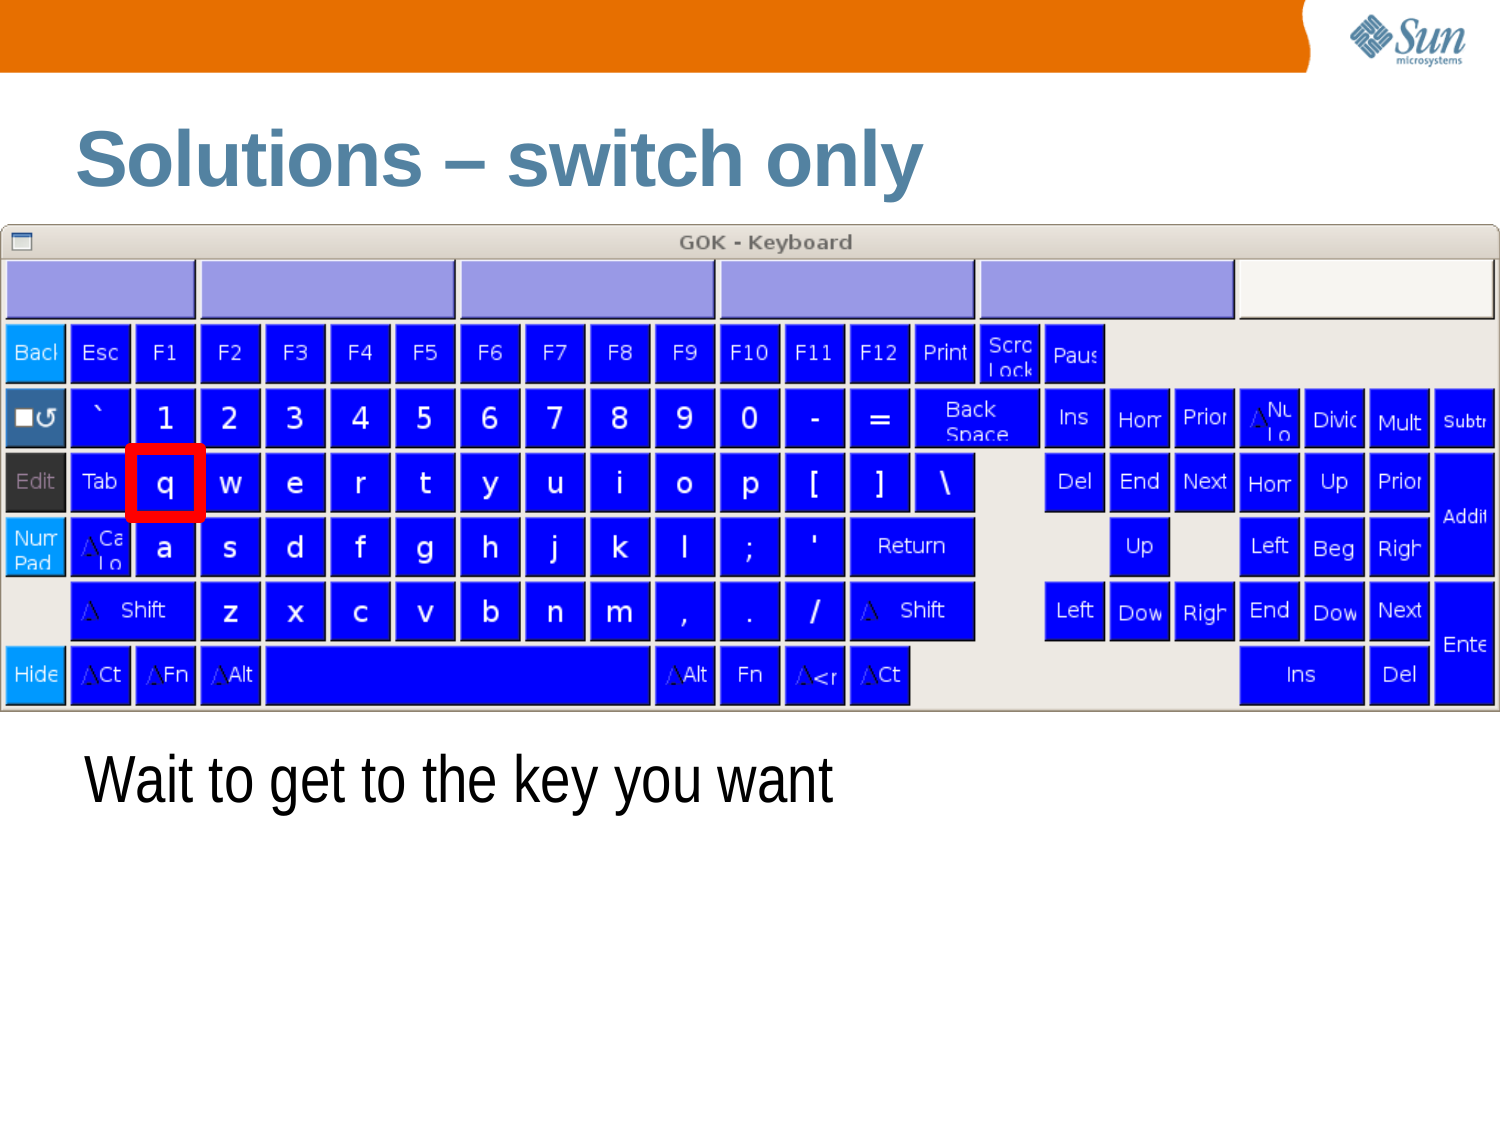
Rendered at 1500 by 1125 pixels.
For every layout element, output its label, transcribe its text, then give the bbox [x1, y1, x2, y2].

picture [0, 224, 1500, 712]
list Wait to get to the key you want [64, 750, 1402, 1016]
title Solutions – switch only [75, 122, 1438, 224]
picture [0, 0, 1500, 75]
